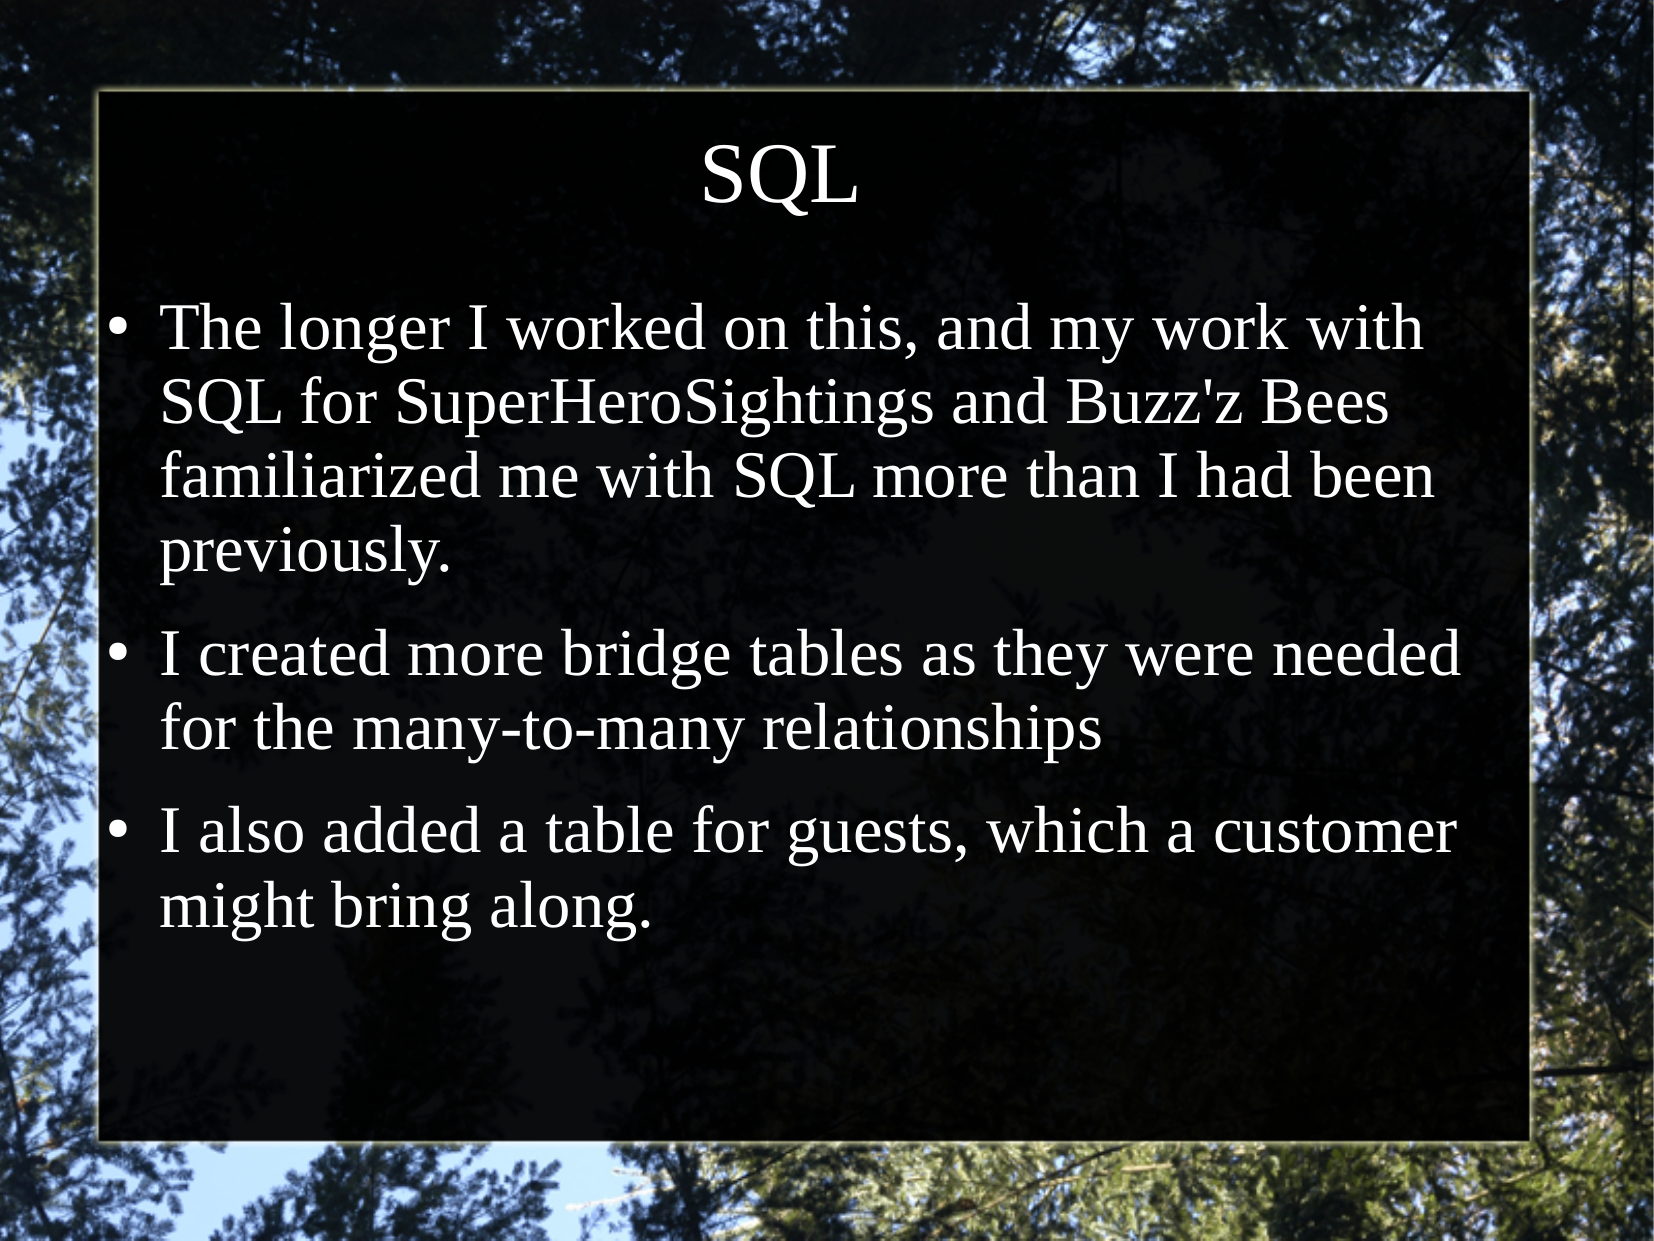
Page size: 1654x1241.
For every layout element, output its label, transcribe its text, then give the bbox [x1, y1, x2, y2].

picture [0, 0, 1654, 1241]
title SQL [88, 88, 1536, 257]
list The longer I worked on this, and my work with SQL for SuperHeroSightings and Buzz'z Bees familiarized me with SQL more than I had been previously. I created more bridge tables as they were needed for the many-to-many relationships I also added a table for guests, which a customer might bring along. [88, 290, 1536, 1123]
